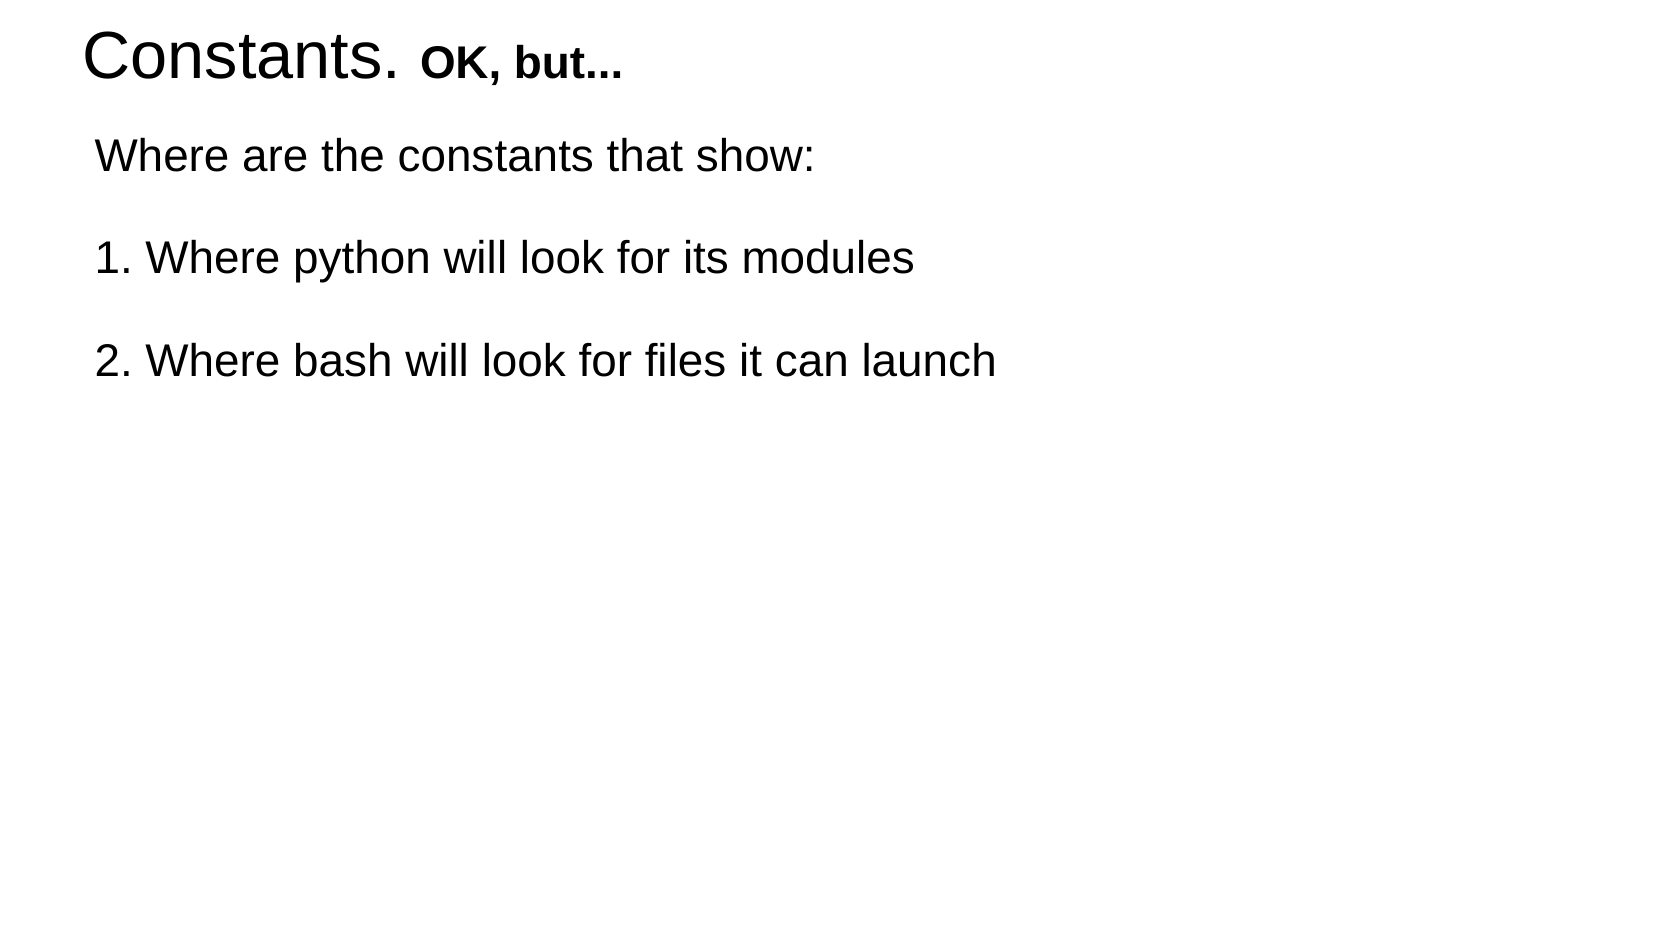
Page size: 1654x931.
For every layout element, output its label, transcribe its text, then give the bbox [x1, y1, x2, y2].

text_box Where are the constants that show: 1. Where python will look for its modules 2. Where bash will look for files it can launch [94, 129, 1583, 386]
title Constants. OK, but... [82, 10, 1571, 101]
